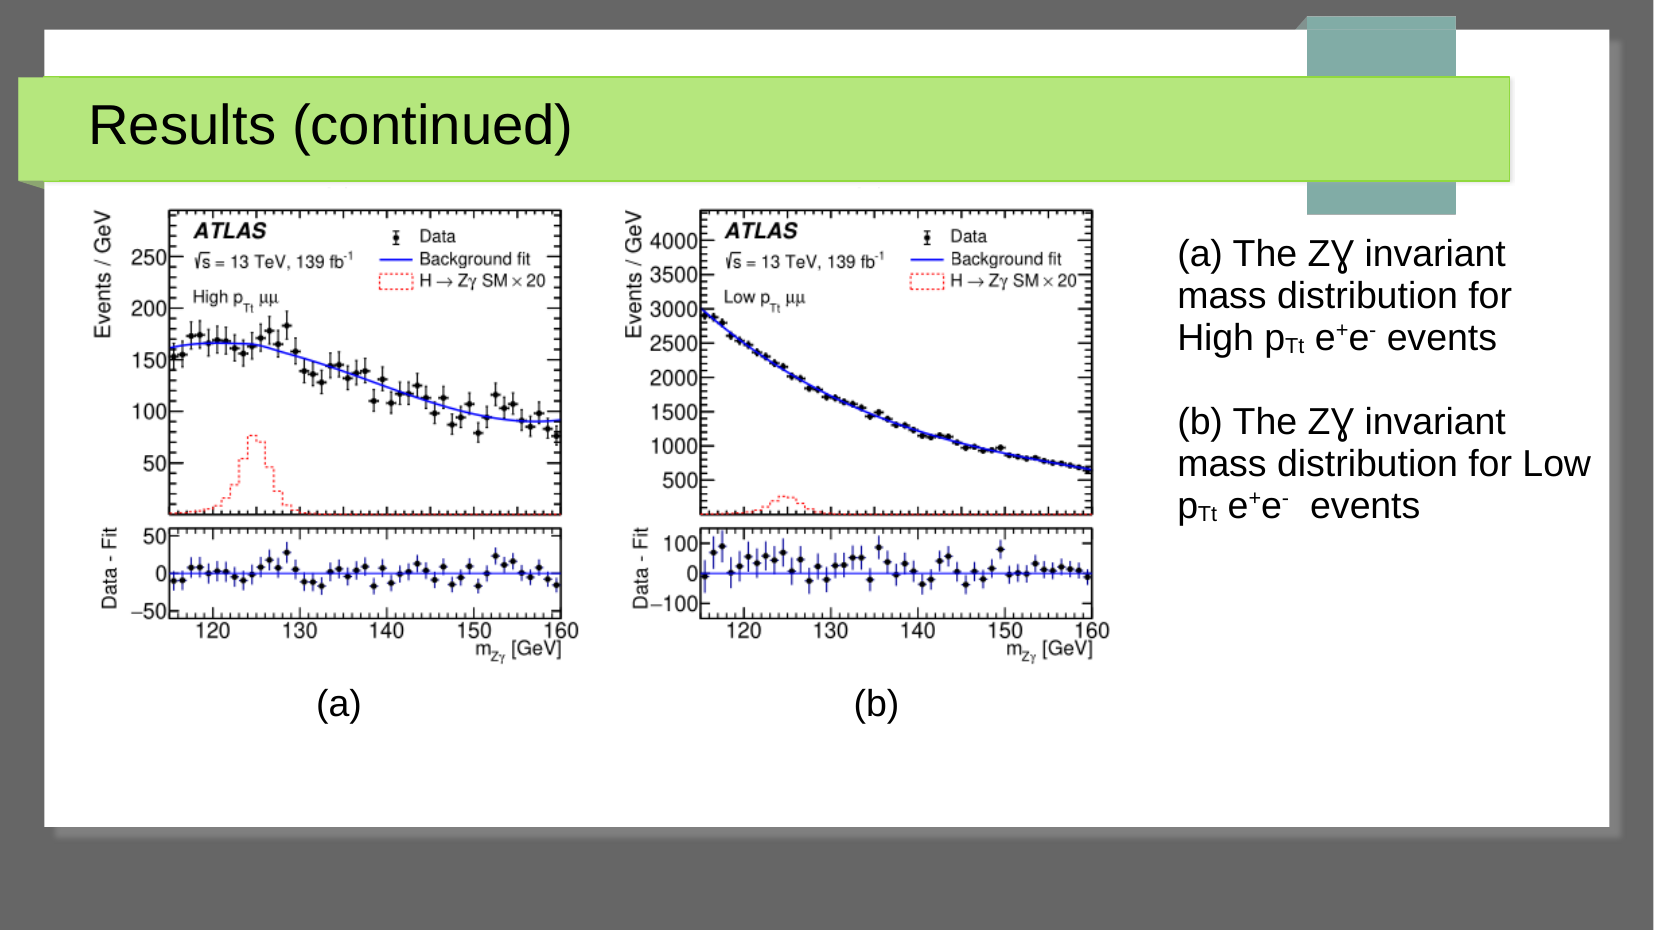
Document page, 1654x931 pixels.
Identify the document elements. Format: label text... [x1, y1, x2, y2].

title Results (continued) [88, 73, 1506, 178]
text_box (a) (b) [112, 676, 1088, 751]
text_box (a) The ZƔ invariant mass distribution for High pTt e+e- events (b) The ZƔ invariant mass distribution for Low pTt e+e- events [1162, 225, 1613, 863]
picture [75, 187, 1126, 676]
